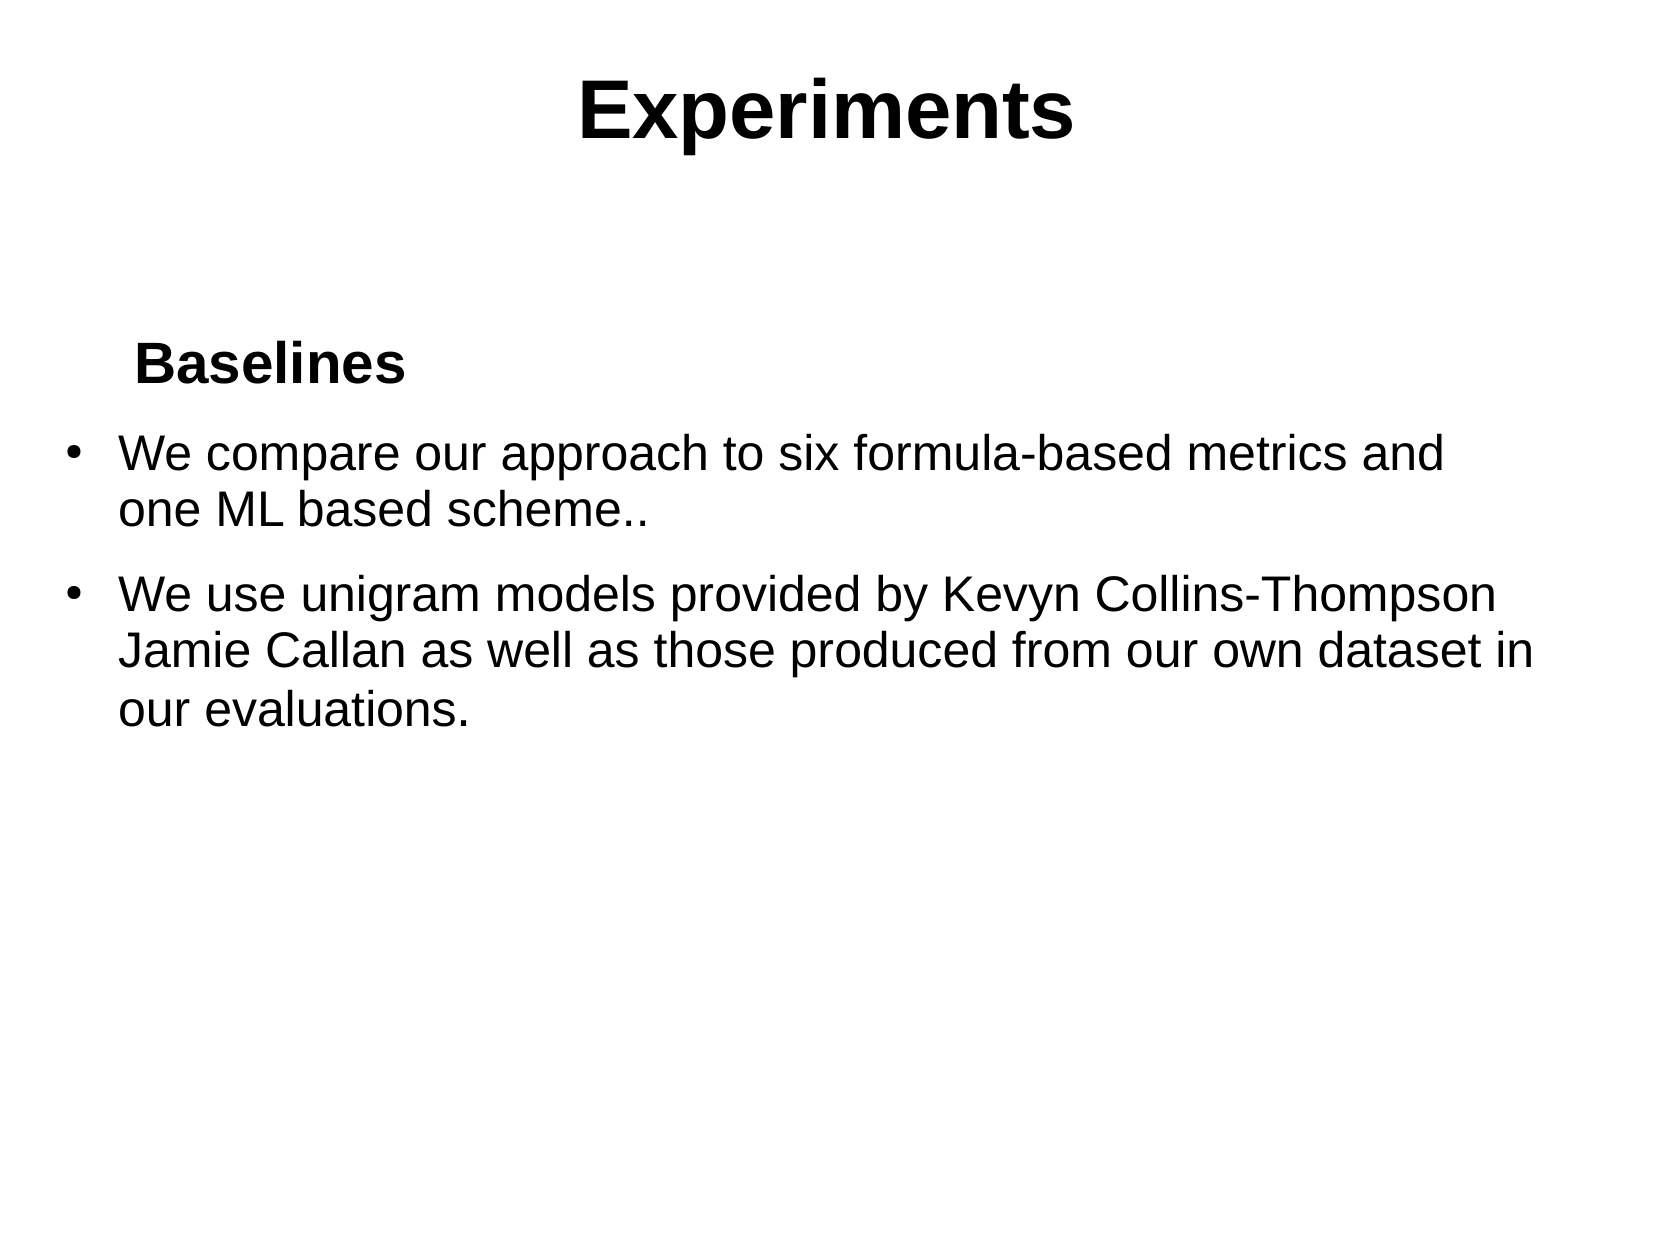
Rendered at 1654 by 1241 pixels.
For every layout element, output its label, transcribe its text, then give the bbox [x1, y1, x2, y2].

list Baselines We compare our approach to six formula-based metrics and one ML based scheme.. We use unigram models provided by Kevyn Collins-Thompson Jamie Callan as well as those produced from our own dataset in our evaluations. [47, 330, 1536, 1050]
title Experiments [82, 35, 1571, 184]
